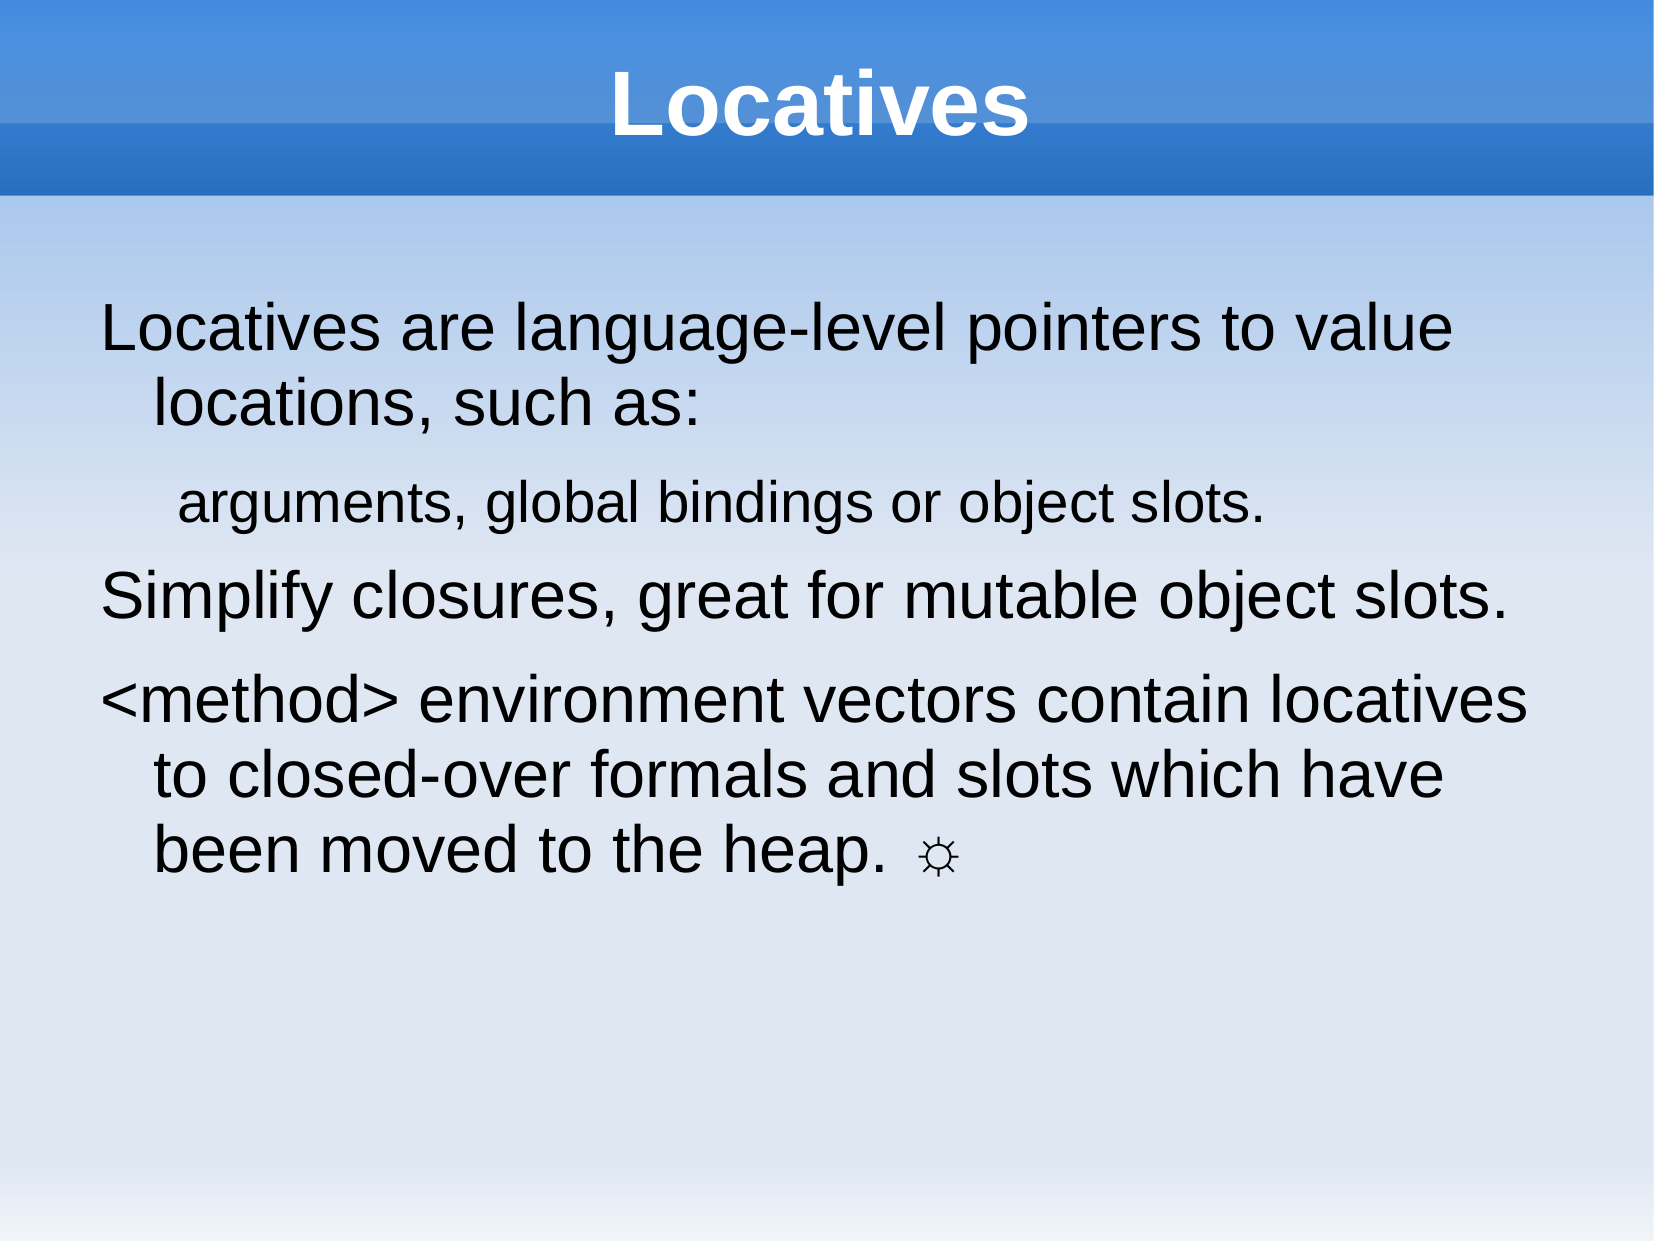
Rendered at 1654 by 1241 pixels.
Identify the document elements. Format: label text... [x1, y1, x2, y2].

picture [0, 0, 1654, 1241]
title Locatives [76, 0, 1565, 208]
list Locatives are language-level pointers to value locations, such as: arguments, global bindings or object slots. Simplify closures, great for mutable object slots. <method> environment vectors contain locatives to closed-over formals and slots which have been moved to the heap. ☼ [82, 290, 1571, 1109]
